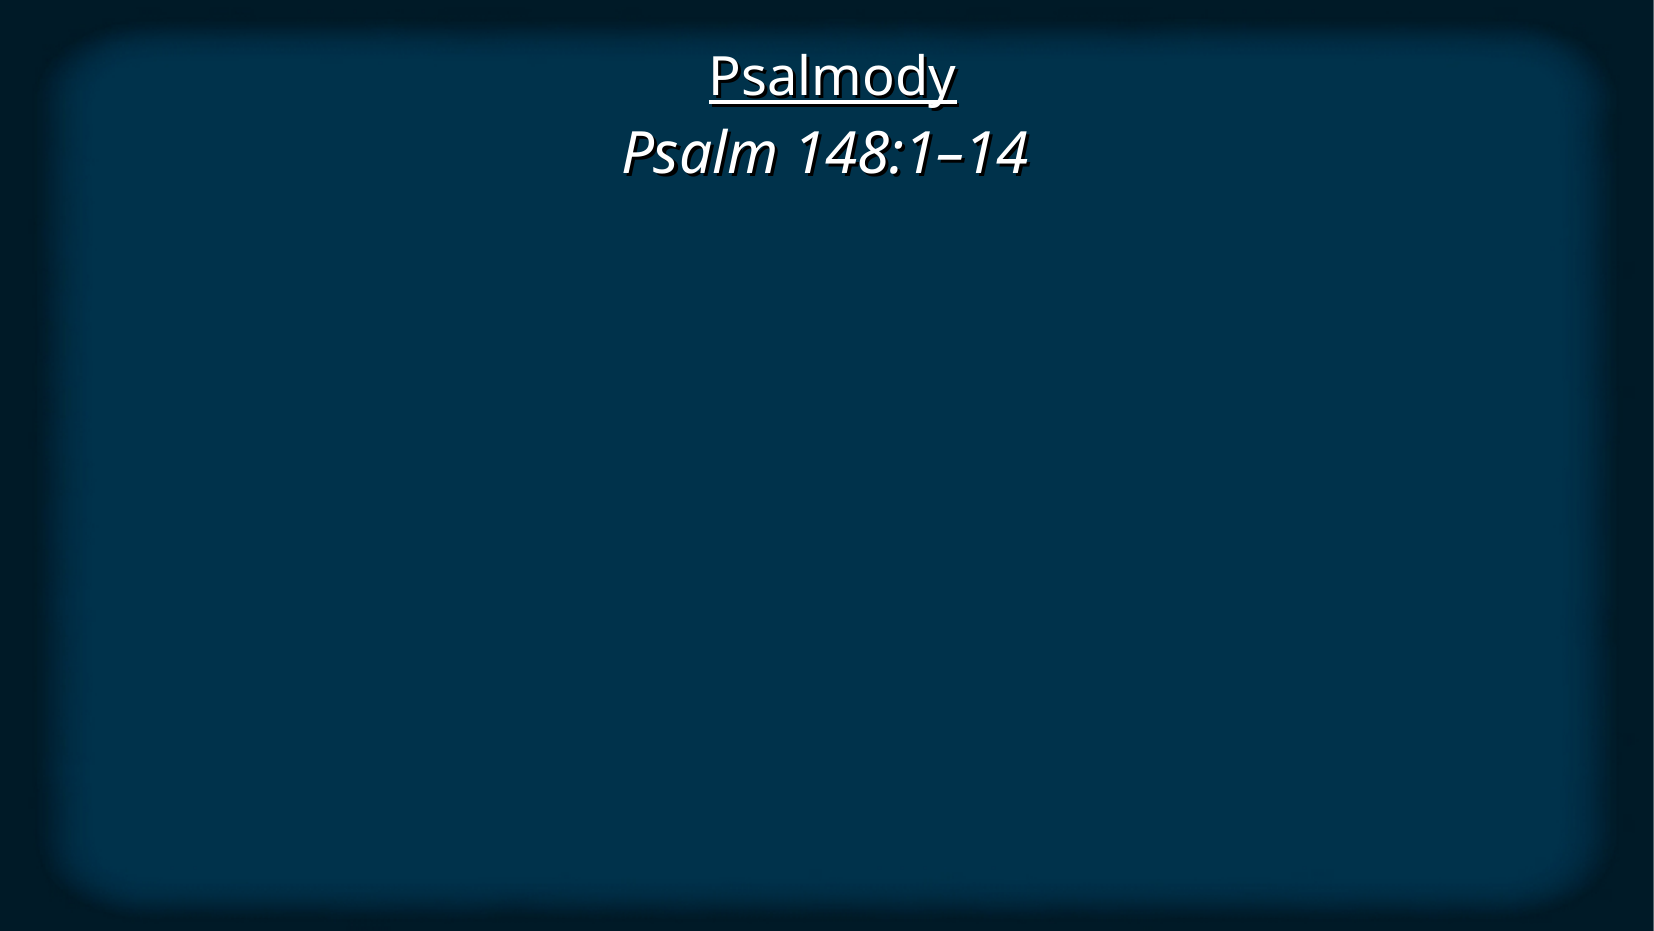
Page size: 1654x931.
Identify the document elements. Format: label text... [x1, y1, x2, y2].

text_box Psalmody Psalm 148:1–14 [90, 30, 1576, 194]
picture [0, 0, 1654, 931]
